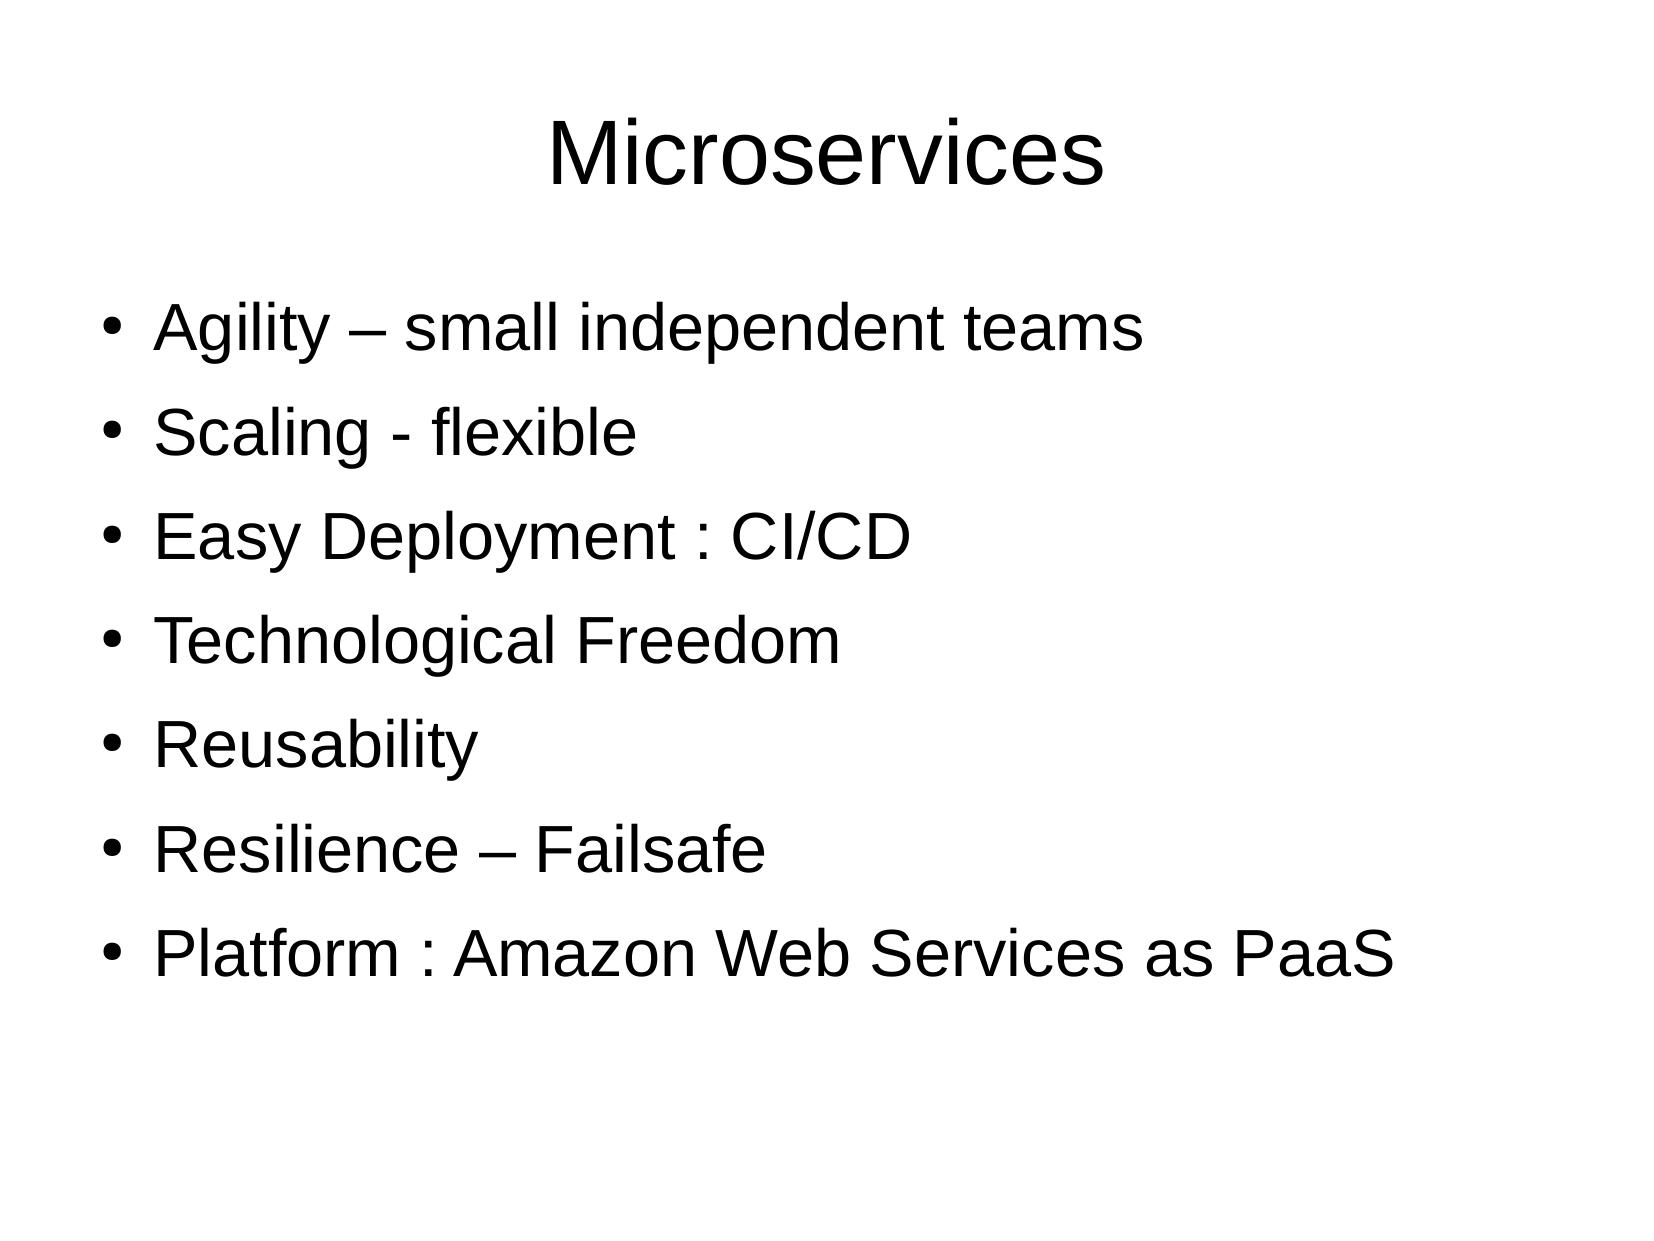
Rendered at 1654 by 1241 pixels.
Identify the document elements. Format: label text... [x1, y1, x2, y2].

title Microservices [82, 49, 1571, 257]
list Agility – small independent teams Scaling - flexible Easy Deployment : CI/CD Technological Freedom Reusability Resilience – Failsafe Platform : Amazon Web Services as PaaS [82, 290, 1571, 1010]
